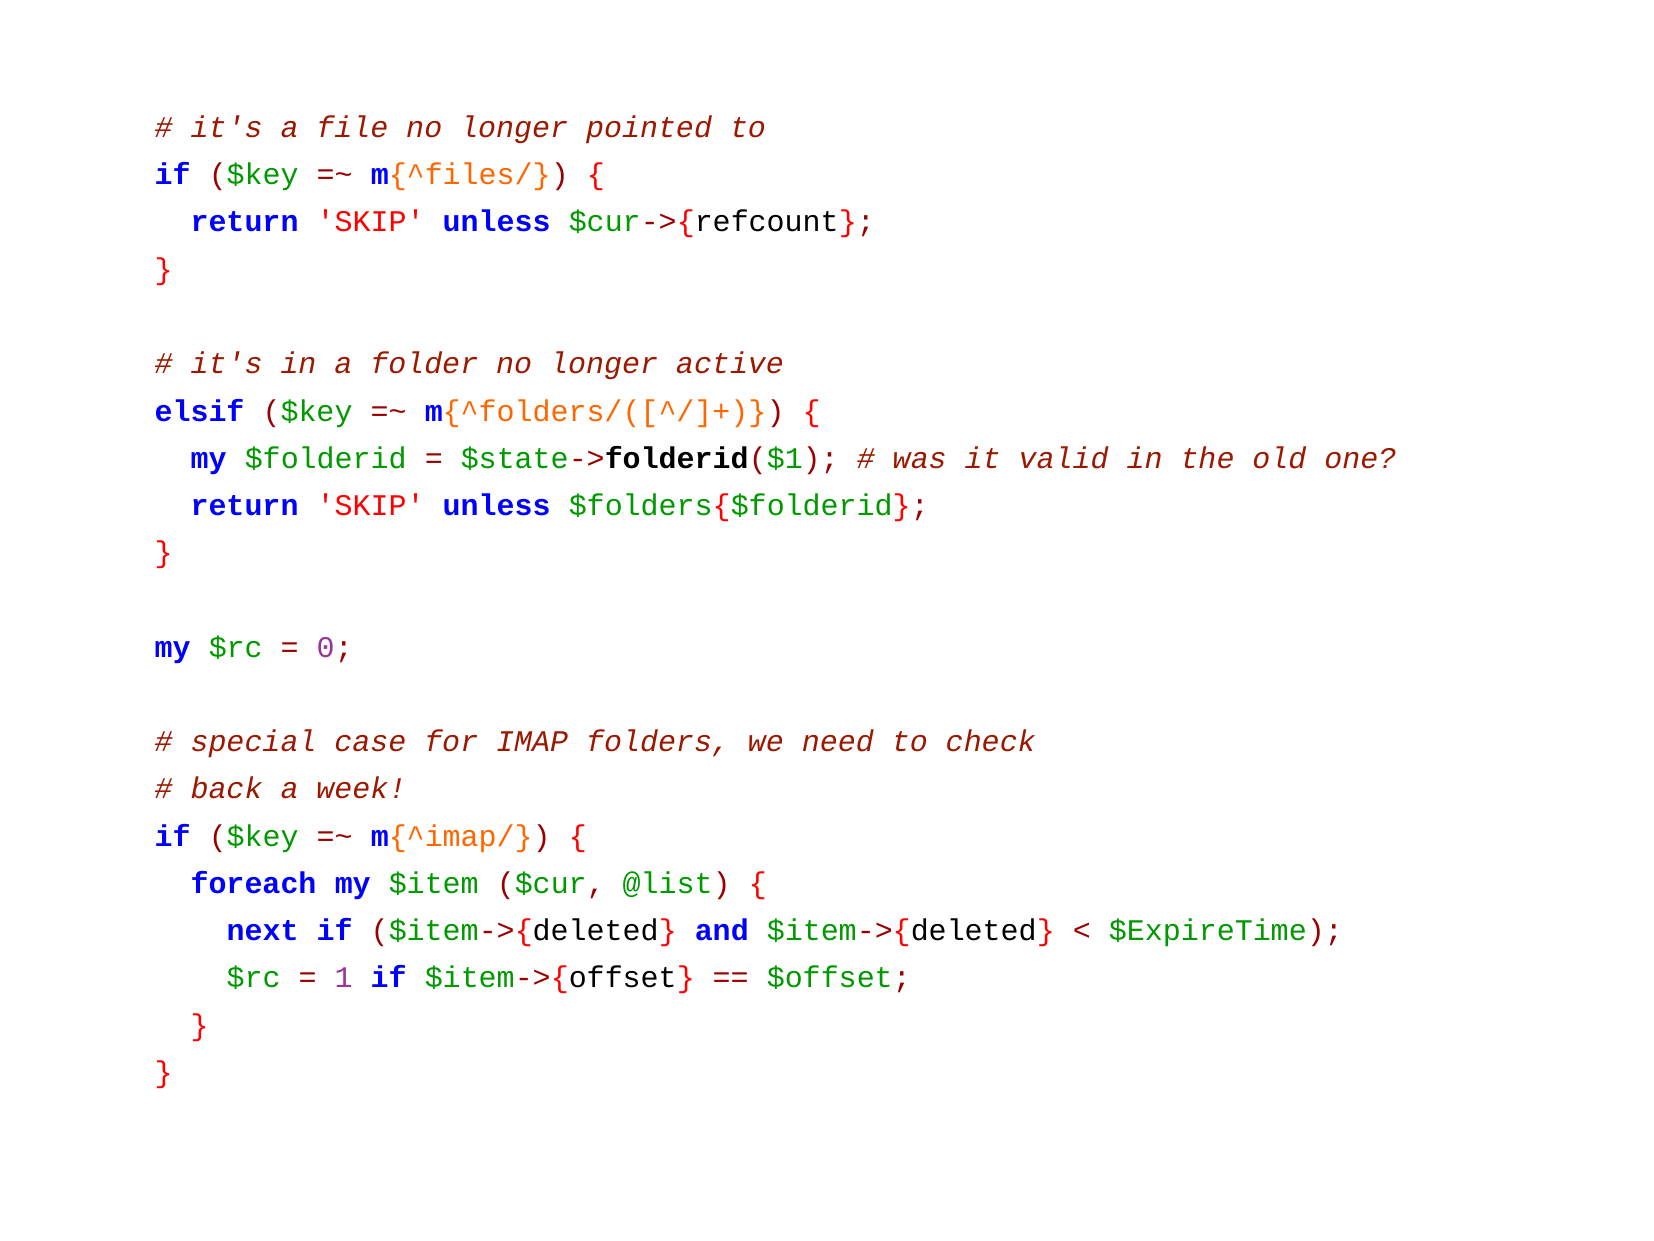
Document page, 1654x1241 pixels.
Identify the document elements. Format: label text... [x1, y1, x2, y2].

list # it's a file no longer pointed to if ($key =~ m{^files/}) { return 'SKIP' unless $cur->{refcount}; } # it's in a folder no longer active elsif ($key =~ m{^folders/([^/]+)}) { my $folderid = $state->folderid($1); # was it valid in the old one? return 'SKIP' unless $folders{$folderid}; } my $rc = 0; # special case for IMAP folders, we need to check # back a week! if ($key =~ m{^imap/}) { foreach my $item ($cur, @list) { next if ($item->{deleted} and $item->{deleted} < $ExpireTime); $rc = 1 if $item->{offset} == $offset; } } [82, 112, 1571, 1109]
